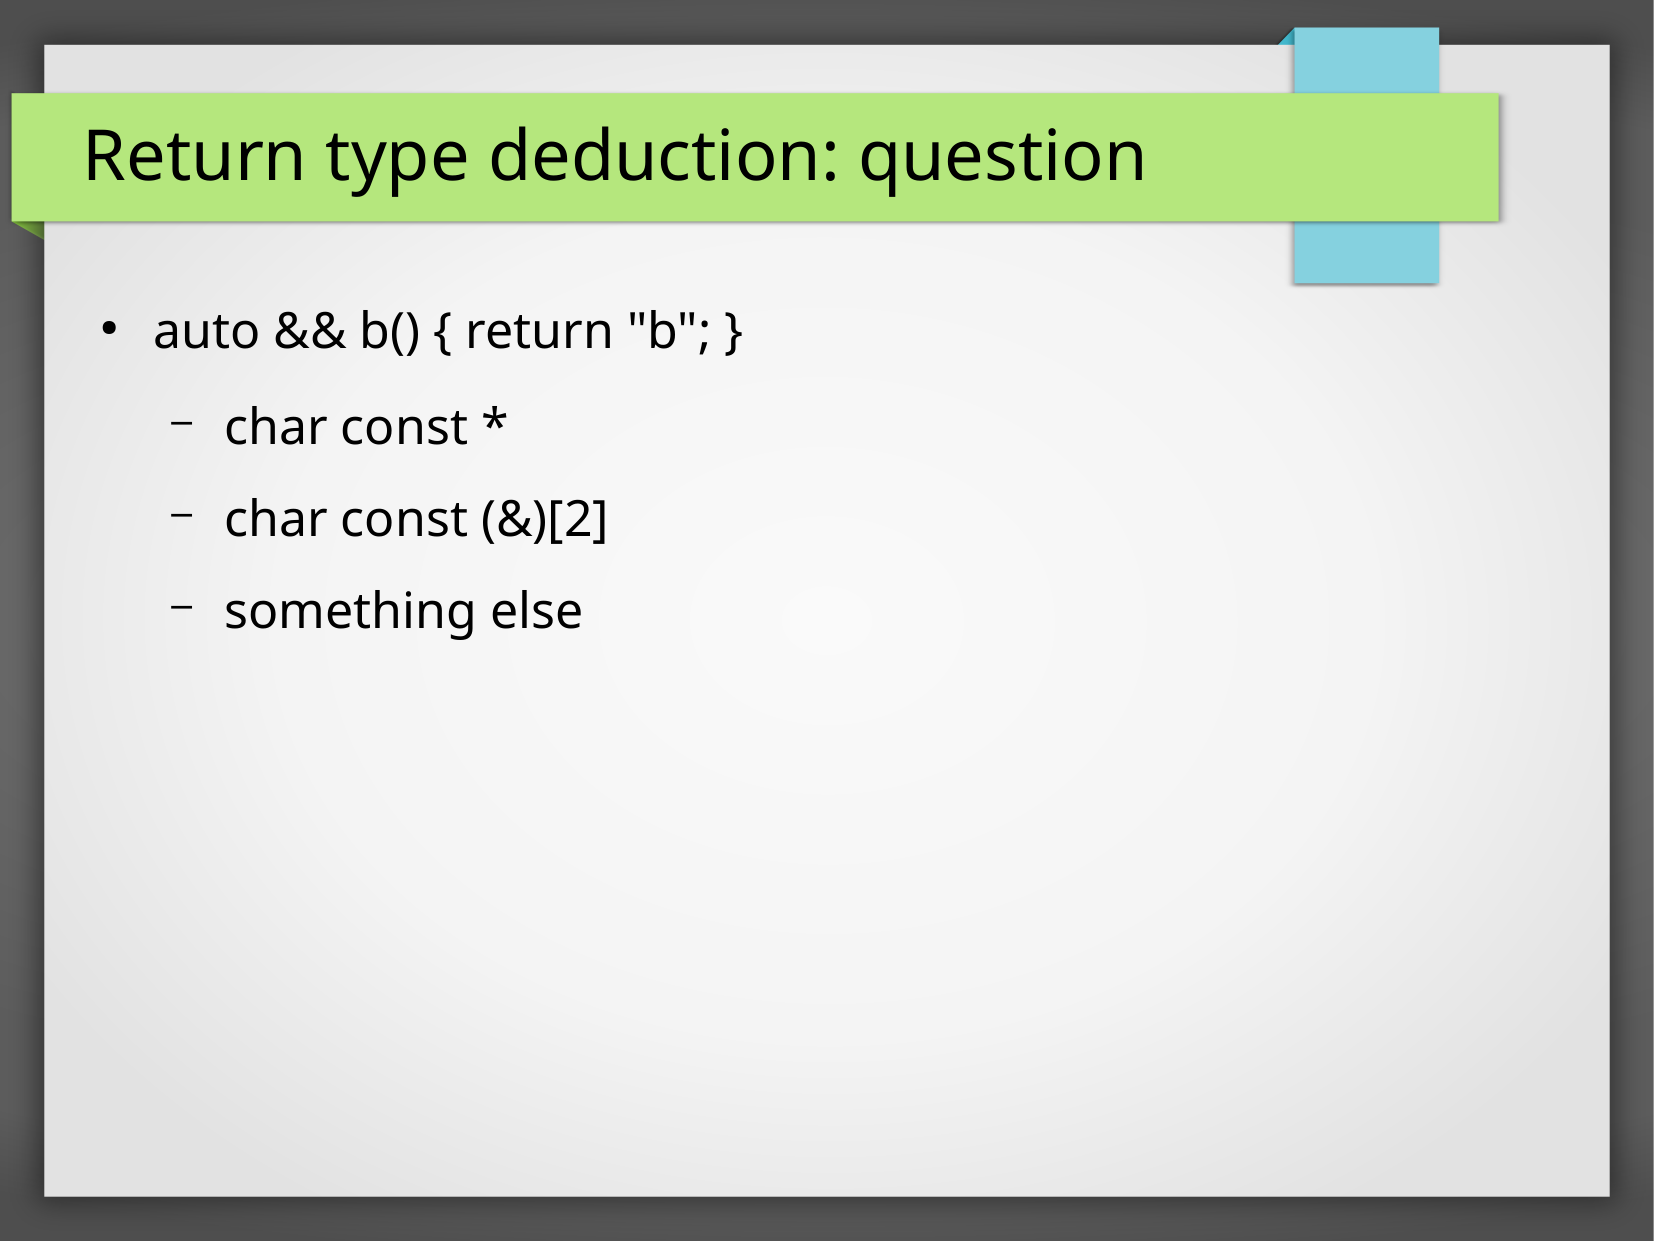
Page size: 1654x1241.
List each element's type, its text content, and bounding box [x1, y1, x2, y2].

list auto && b() { return "b"; } char const * char const (&)[2] something else [82, 295, 1571, 1015]
title Return type deduction: question [82, 94, 1264, 213]
picture [0, 0, 1654, 1241]
